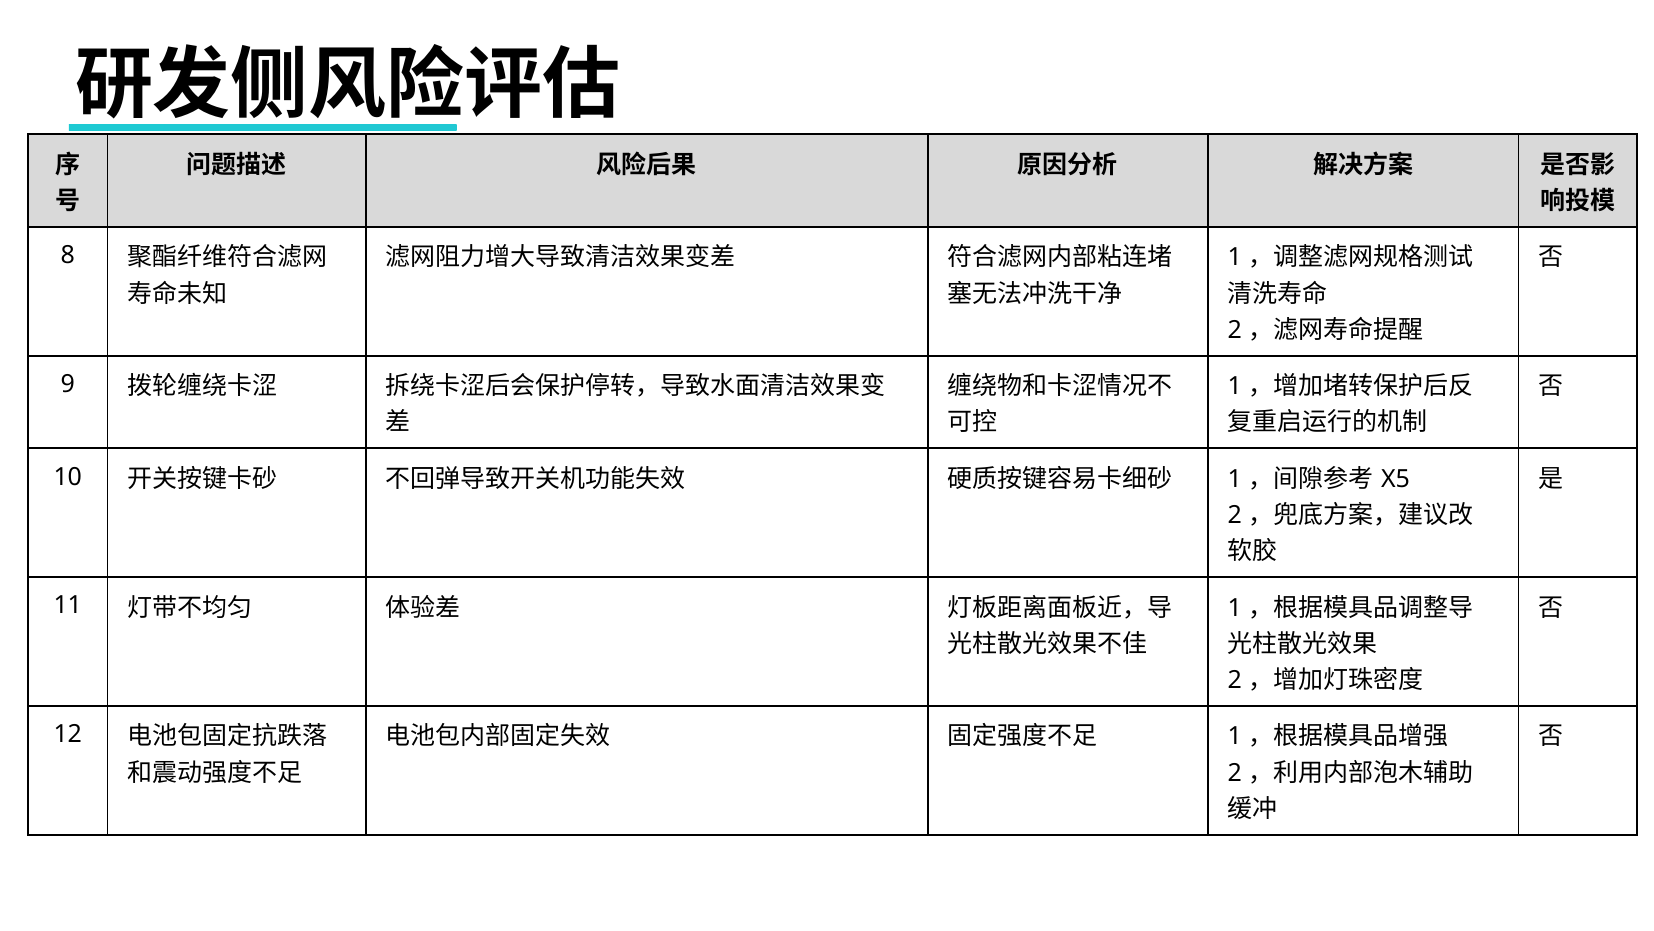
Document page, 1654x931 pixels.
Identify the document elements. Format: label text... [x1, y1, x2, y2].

table_cell 11 [29, 578, 107, 705]
table_cell 1，调整滤网规格测试清洗寿命 2，滤网寿命提醒 [1209, 228, 1518, 355]
text_box 研发侧风险评估 [55, 37, 1412, 133]
table_header 序号 [29, 135, 107, 226]
table_cell 12 [29, 707, 107, 834]
table_cell 否 [1519, 357, 1636, 447]
table_cell 符合滤网内部粘连堵塞无法冲洗干净 [929, 228, 1207, 355]
table_cell 灯带不均匀 [108, 578, 365, 705]
table_cell 电池包内部固定失效 [367, 707, 927, 834]
table_cell 否 [1519, 578, 1636, 705]
table_cell 1，根据模具品调整导光柱散光效果 2，增加灯珠密度 [1209, 578, 1518, 705]
table_header 问题描述 [108, 135, 365, 226]
table_cell 不回弹导致开关机功能失效 [367, 449, 927, 576]
table_cell 滤网阻力增大导致清洁效果变差 [367, 228, 927, 355]
table_cell 拨轮缠绕卡涩 [108, 357, 365, 447]
table_cell 1，根据模具品增强 2，利用内部泡木辅助缓冲 [1209, 707, 1518, 834]
table_header 原因分析 [929, 135, 1207, 226]
table_cell 否 [1519, 707, 1636, 834]
text_box [68, 124, 457, 131]
table_cell 1，增加堵转保护后反复重启运行的机制 [1209, 357, 1518, 447]
table_cell 拆绕卡涩后会保护停转，导致水面清洁效果变差 [367, 357, 927, 447]
table_cell 开关按键卡砂 [108, 449, 365, 576]
table_cell 固定强度不足 [929, 707, 1207, 834]
table_cell 9 [29, 357, 107, 447]
table_cell 8 [29, 228, 107, 355]
table_cell 10 [29, 449, 107, 576]
table_cell 缠绕物和卡涩情况不可控 [929, 357, 1207, 447]
table_cell 是 [1519, 449, 1636, 576]
table_cell 聚酯纤维符合滤网寿命未知 [108, 228, 365, 355]
table_cell 灯板距离面板近，导光柱散光效果不佳 [929, 578, 1207, 705]
table_cell 体验差 [367, 578, 927, 705]
table_cell 硬质按键容易卡细砂 [929, 449, 1207, 576]
table_header 是否影响投模 [1519, 135, 1636, 226]
table_cell 电池包固定抗跌落和震动强度不足 [108, 707, 365, 834]
table_cell 1，间隙参考X5 2，兜底方案，建议改软胶 [1209, 449, 1518, 576]
table_cell 否 [1519, 228, 1636, 355]
table_header 风险后果 [367, 135, 927, 226]
table_header 解决方案 [1209, 135, 1518, 226]
